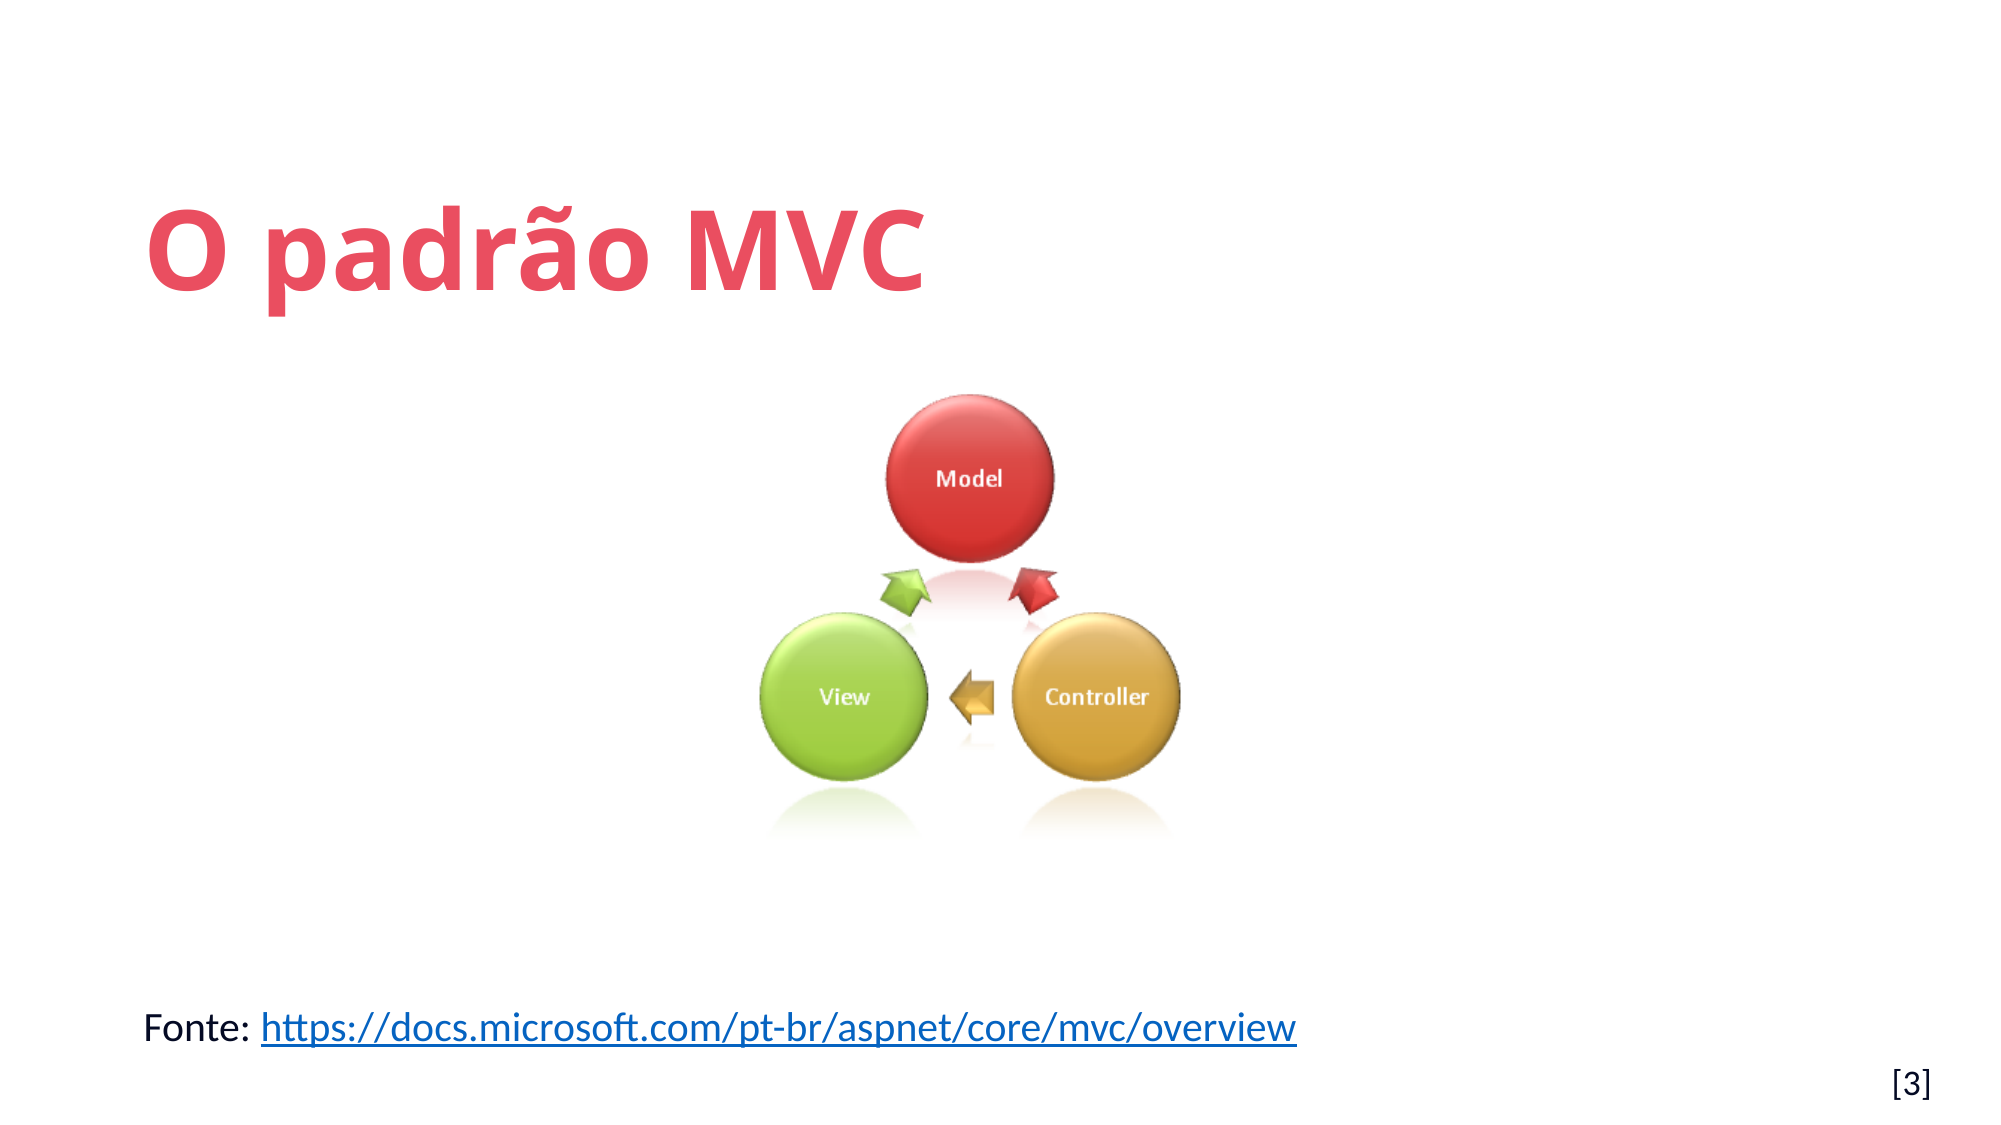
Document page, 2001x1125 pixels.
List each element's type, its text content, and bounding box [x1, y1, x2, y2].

picture [730, 387, 1218, 856]
text_box Fonte: https://docs.microsoft.com/pt-br/aspnet/core/mvc/overview [123, 960, 1878, 1082]
slide_number [3] [1871, 1038, 1992, 1125]
text_box O padrão MVC [123, 139, 1878, 324]
